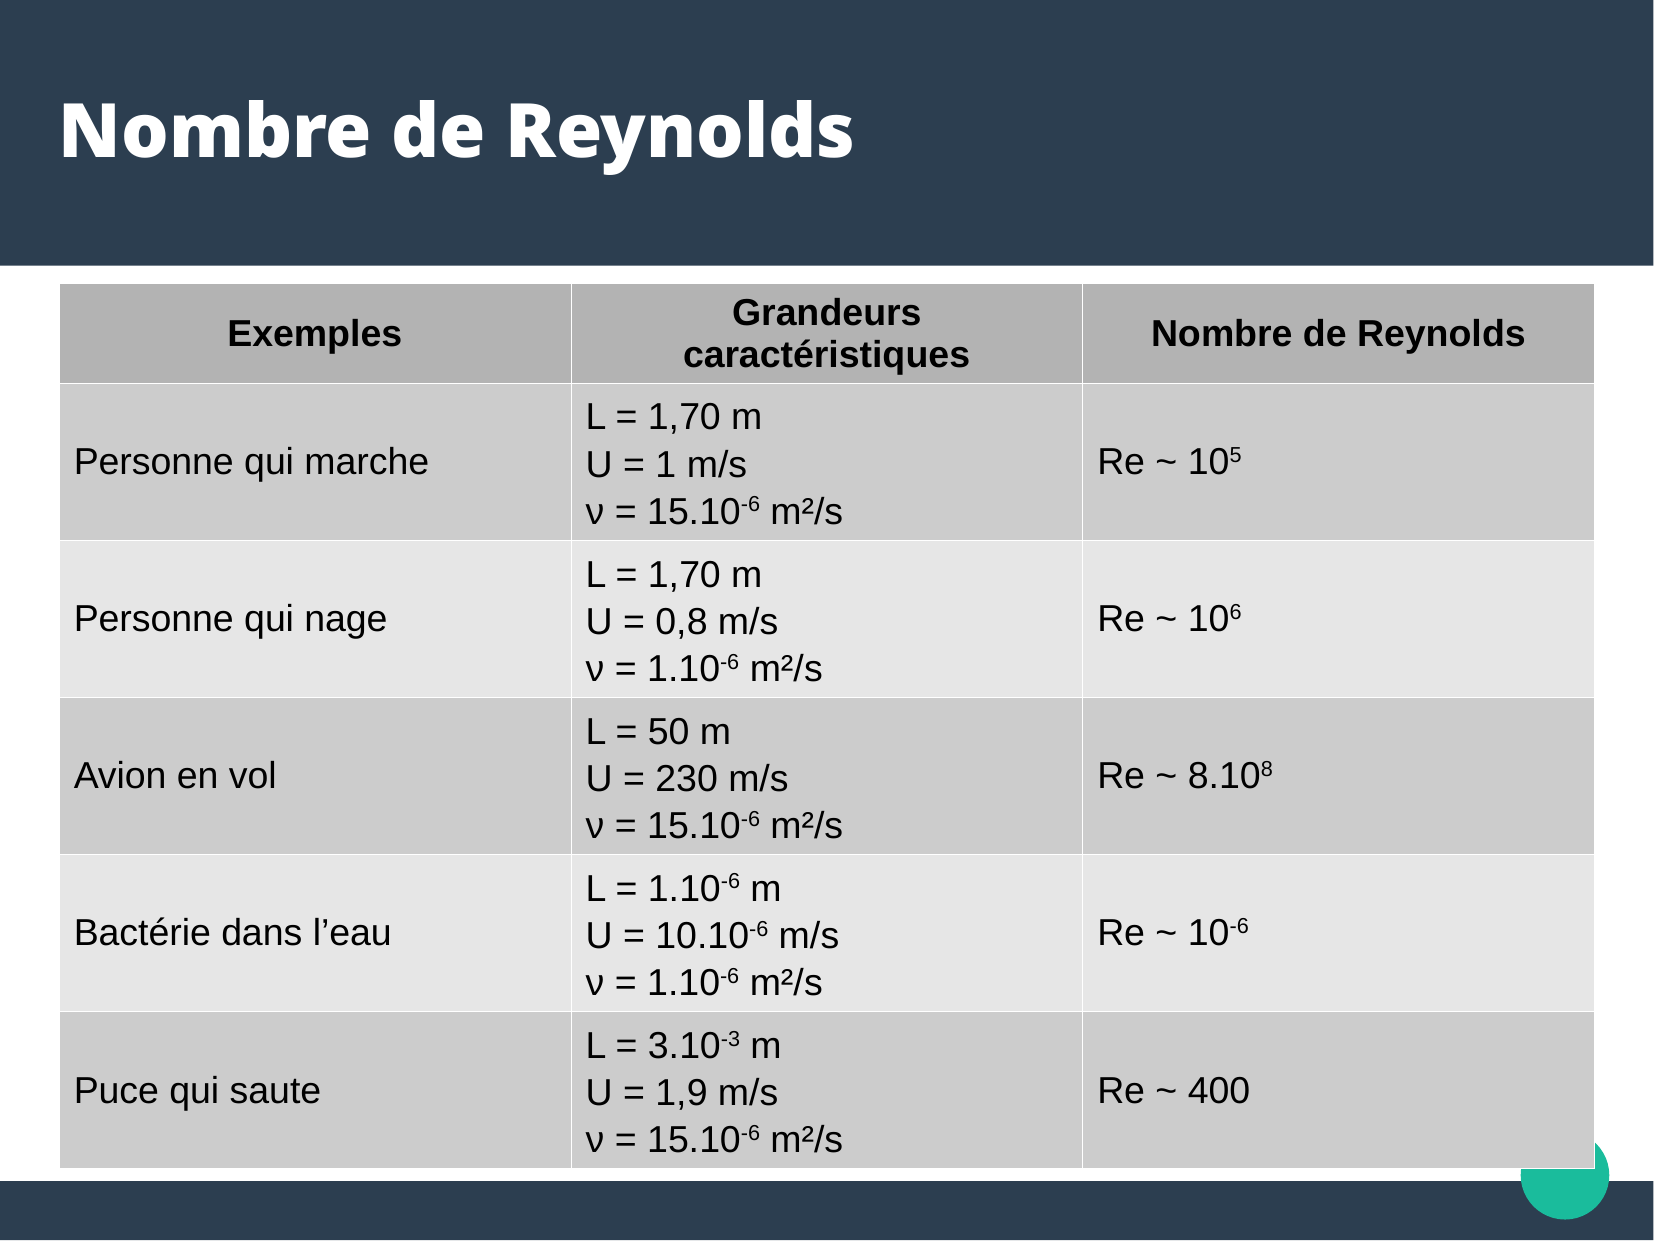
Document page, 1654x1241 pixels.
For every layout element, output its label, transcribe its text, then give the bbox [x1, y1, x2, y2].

table_cell Re ~ 106 [1083, 541, 1594, 697]
table_cell Re ~ 105 [1083, 384, 1594, 540]
table_cell L = 1,70 m U = 1 m/s ν = 15.10-6 m²/s [572, 384, 1082, 540]
table_header Grandeurs caractéristiques [572, 284, 1082, 383]
table_cell Personne qui marche [60, 384, 571, 540]
table_cell L = 50 m U = 230 m/s ν = 15.10-6 m²/s [572, 698, 1082, 854]
title Nombre de Reynolds [59, 49, 1595, 207]
table_header Exemples [60, 284, 571, 383]
table_cell L = 1,70 m U = 0,8 m/s ν = 1.10-6 m²/s [572, 541, 1082, 697]
table_cell Avion en vol [60, 698, 571, 854]
table_cell Puce qui saute [60, 1012, 571, 1168]
table_cell Re ~ 8.108 [1083, 698, 1594, 854]
table_cell L = 3.10-3 m U = 1,9 m/s ν = 15.10-6 m²/s [572, 1012, 1082, 1168]
table_cell Re ~ 400 [1083, 1012, 1594, 1168]
table_cell L = 1.10-6 m U = 10.10-6 m/s ν = 1.10-6 m²/s [572, 855, 1082, 1011]
table_header Nombre de Reynolds [1083, 284, 1594, 383]
table_cell Personne qui nage [60, 541, 571, 697]
table_cell Bactérie dans l’eau [60, 855, 571, 1011]
table_cell Re ~ 10-6 [1083, 855, 1594, 1011]
